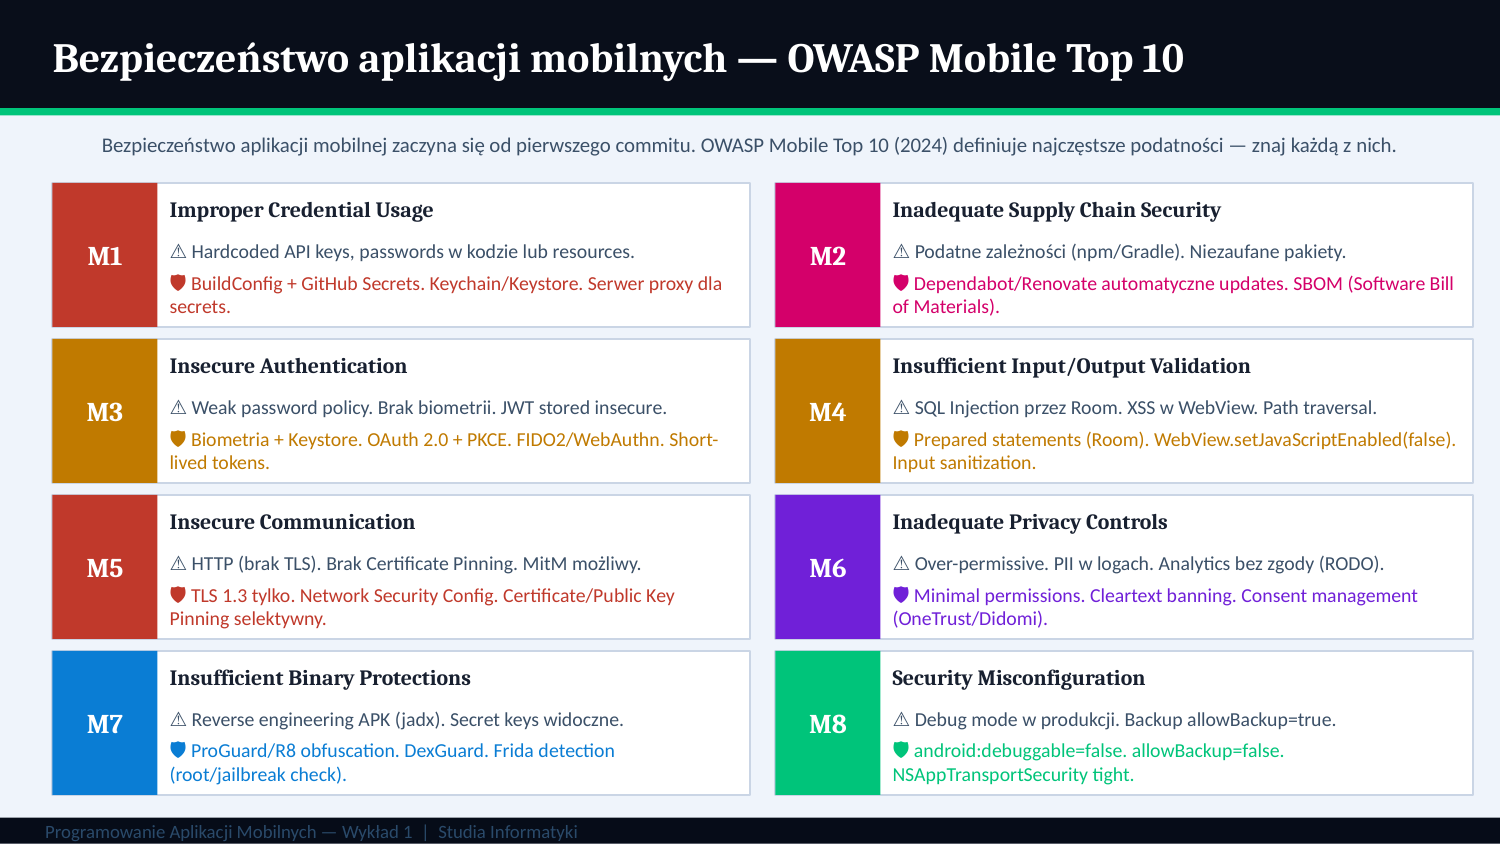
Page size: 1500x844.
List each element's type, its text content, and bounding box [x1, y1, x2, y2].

text_box ⚠️ Over-permissive. PII w logach. Analytics bez zgody (RODO). [892, 544, 1460, 580]
text_box [881, 494, 1473, 639]
text_box M2 [775, 182, 881, 327]
text_box Insufficient Binary Protections [169, 658, 737, 695]
text_box [0, 817, 1500, 844]
text_box [158, 494, 750, 639]
text_box M8 [775, 650, 881, 795]
text_box M5 [52, 494, 158, 639]
text_box ⚠️ Reverse engineering APK (jadx). Secret keys widoczne. [169, 700, 737, 736]
text_box Programowanie Aplikacji Mobilnych — Wykład 1 | Studia Informatyki [44, 818, 1455, 843]
text_box ⚠️ HTTP (brak TLS). Brak Certificate Pinning. MitM możliwy. [169, 544, 737, 580]
text_box [881, 650, 1473, 795]
text_box M1 [52, 182, 158, 327]
text_box 🛡️ android:debuggable=false. allowBackup=false. NSAppTransportSecurity tight. [892, 736, 1460, 788]
text_box 🛡️ Dependabot/Renovate automatyczne updates. SBOM (Software Bill of Materials). [892, 268, 1460, 320]
text_box Bezpieczeństwo aplikacji mobilnych — OWASP Mobile Top 10 [52, 8, 1448, 102]
text_box M7 [52, 650, 158, 795]
text_box Bezpieczeństwo aplikacji mobilnej zaczyna się od pierwszego commitu. OWASP Mobile Top 10 (2024) definiuje najczęstsze podatności — znaj każdą z nich. [52, 123, 1448, 165]
text_box M4 [775, 338, 881, 483]
text_box Insecure Authentication [169, 346, 737, 383]
text_box Inadequate Privacy Controls [892, 502, 1460, 539]
text_box ⚠️ Weak password policy. Brak biometrii. JWT stored insecure. [169, 388, 737, 424]
text_box M3 [52, 338, 158, 483]
text_box ⚠️ Podatne zależności (npm/Gradle). Niezaufane pakiety. [892, 232, 1460, 268]
text_box 🛡️ TLS 1.3 tylko. Network Security Config. Certificate/Public Key Pinning selektywny. [169, 580, 737, 632]
text_box ⚠️ Hardcoded API keys, passwords w kodzie lub resources. [169, 232, 737, 268]
text_box 🛡️ Biometria + Keystore. OAuth 2.0 + PKCE. FIDO2/WebAuthn. Short-lived tokens. [169, 424, 737, 476]
text_box 🛡️ Prepared statements (Room). WebView.setJavaScriptEnabled(false). Input sanitization. [892, 424, 1460, 476]
text_box [158, 650, 750, 795]
text_box 🛡️ BuildConfig + GitHub Secrets. Keychain/Keystore. Serwer proxy dla secrets. [169, 268, 737, 320]
text_box Insecure Communication [169, 502, 737, 539]
text_box 🛡️ ProGuard/R8 obfuscation. DexGuard. Frida detection (root/jailbreak check). [169, 736, 737, 788]
text_box ⚠️ SQL Injection przez Room. XSS w WebView. Path traversal. [892, 388, 1460, 424]
text_box Security Misconfiguration [892, 658, 1460, 695]
text_box Improper Credential Usage [169, 190, 737, 227]
text_box Insufficient Input/Output Validation [892, 346, 1460, 383]
text_box Inadequate Supply Chain Security [892, 190, 1460, 227]
text_box 🛡️ Minimal permissions. Cleartext banning. Consent management (OneTrust/Didomi). [892, 580, 1460, 632]
text_box [0, 0, 1500, 116]
text_box [881, 338, 1473, 483]
text_box [881, 182, 1473, 327]
text_box M6 [775, 494, 881, 639]
text_box [158, 338, 750, 483]
text_box ⚠️ Debug mode w produkcji. Backup allowBackup=true. [892, 700, 1460, 736]
text_box [158, 182, 750, 327]
